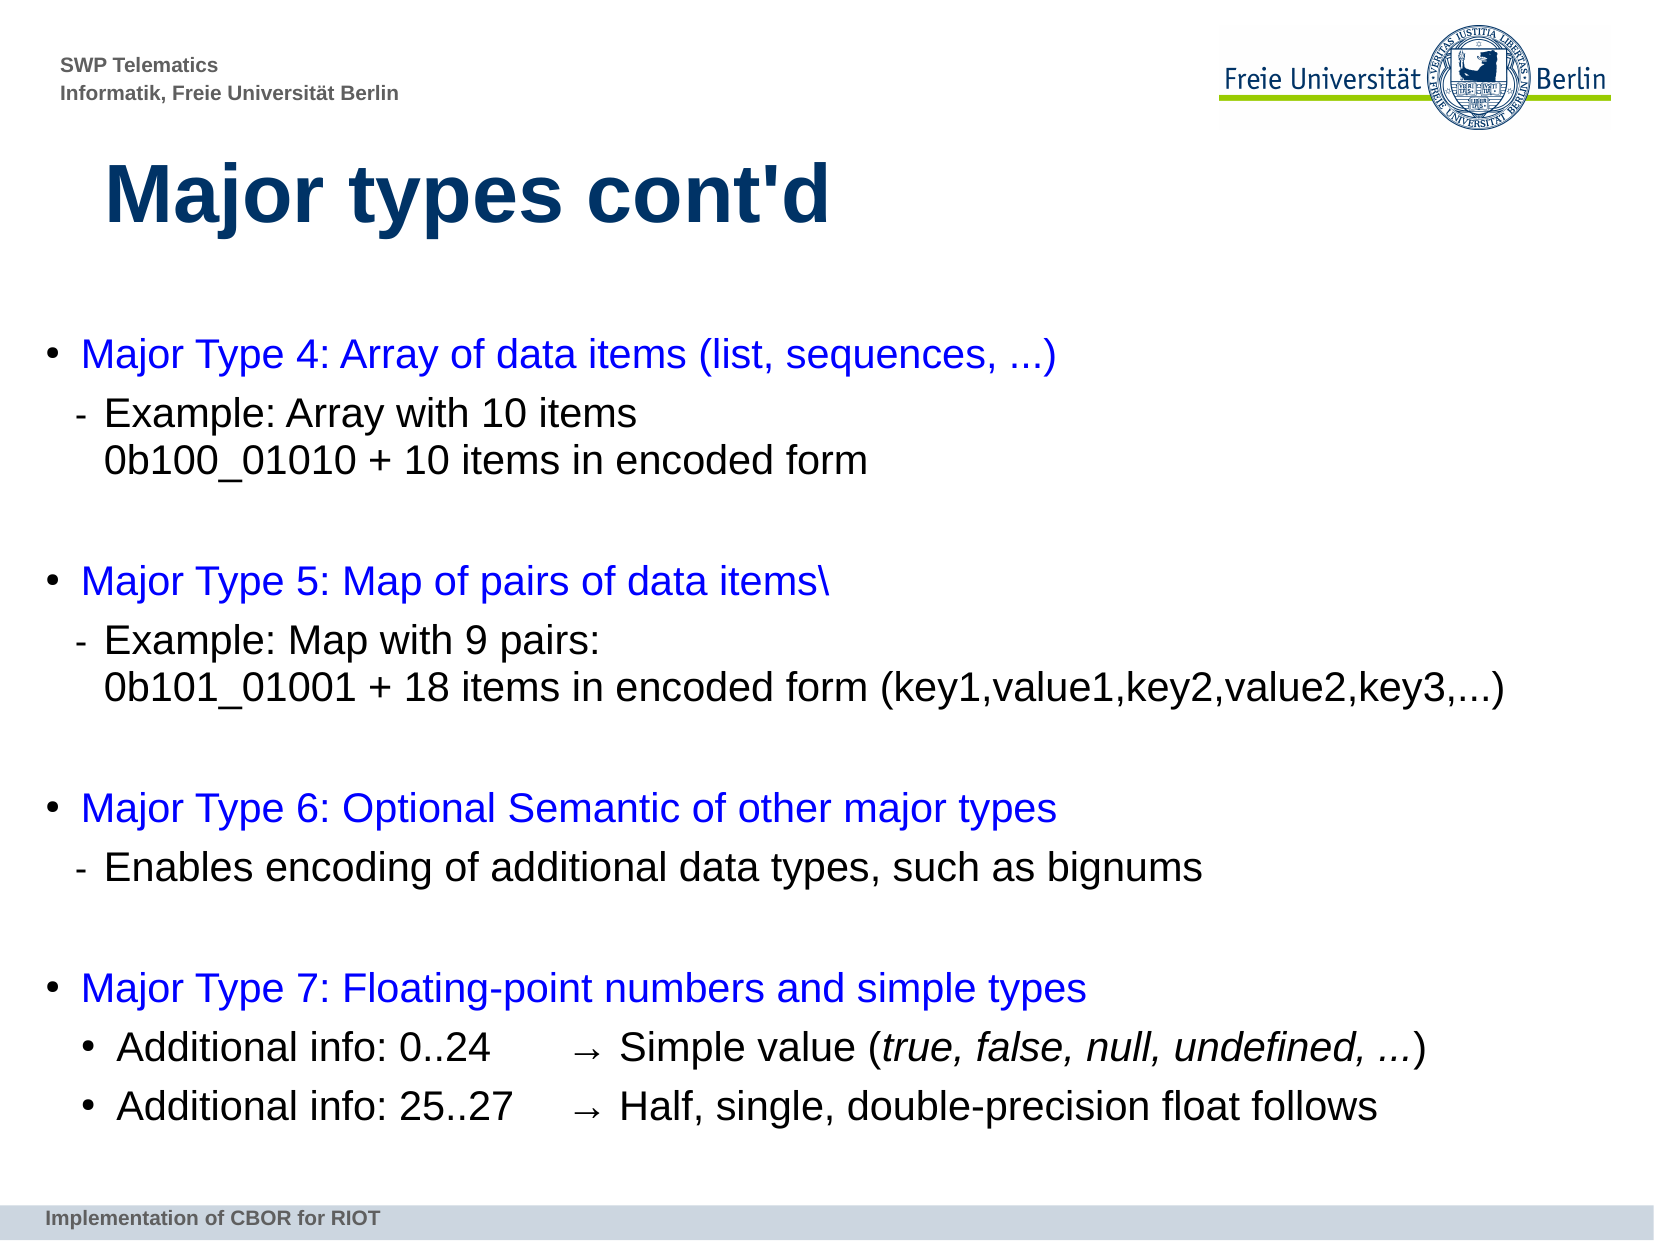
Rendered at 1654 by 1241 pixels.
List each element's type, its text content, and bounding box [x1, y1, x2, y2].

list Major Type 4: Array of data items (list, sequences, ...) Example: Array with 10 items 0b100_01010 + 10 items in encoded form Major Type 5: Map of pairs of data items\ Example: Map with 9 pairs: 0b101_01001 + 18 items in encoded form (key1,value1,key2,value2,key3,...) Major Type 6: Optional Semantic of other major types Enables encoding of additional data types, such as bignums Major Type 7: Floating-point numbers and simple types Additional info: 0..24 → Simple value (true, false, null, undefined, ...) Additional info: 25..27 → Half, single, double-precision float follows [45, 330, 1609, 1171]
title Major types cont'd [45, 147, 1609, 260]
picture [1219, 25, 1611, 130]
